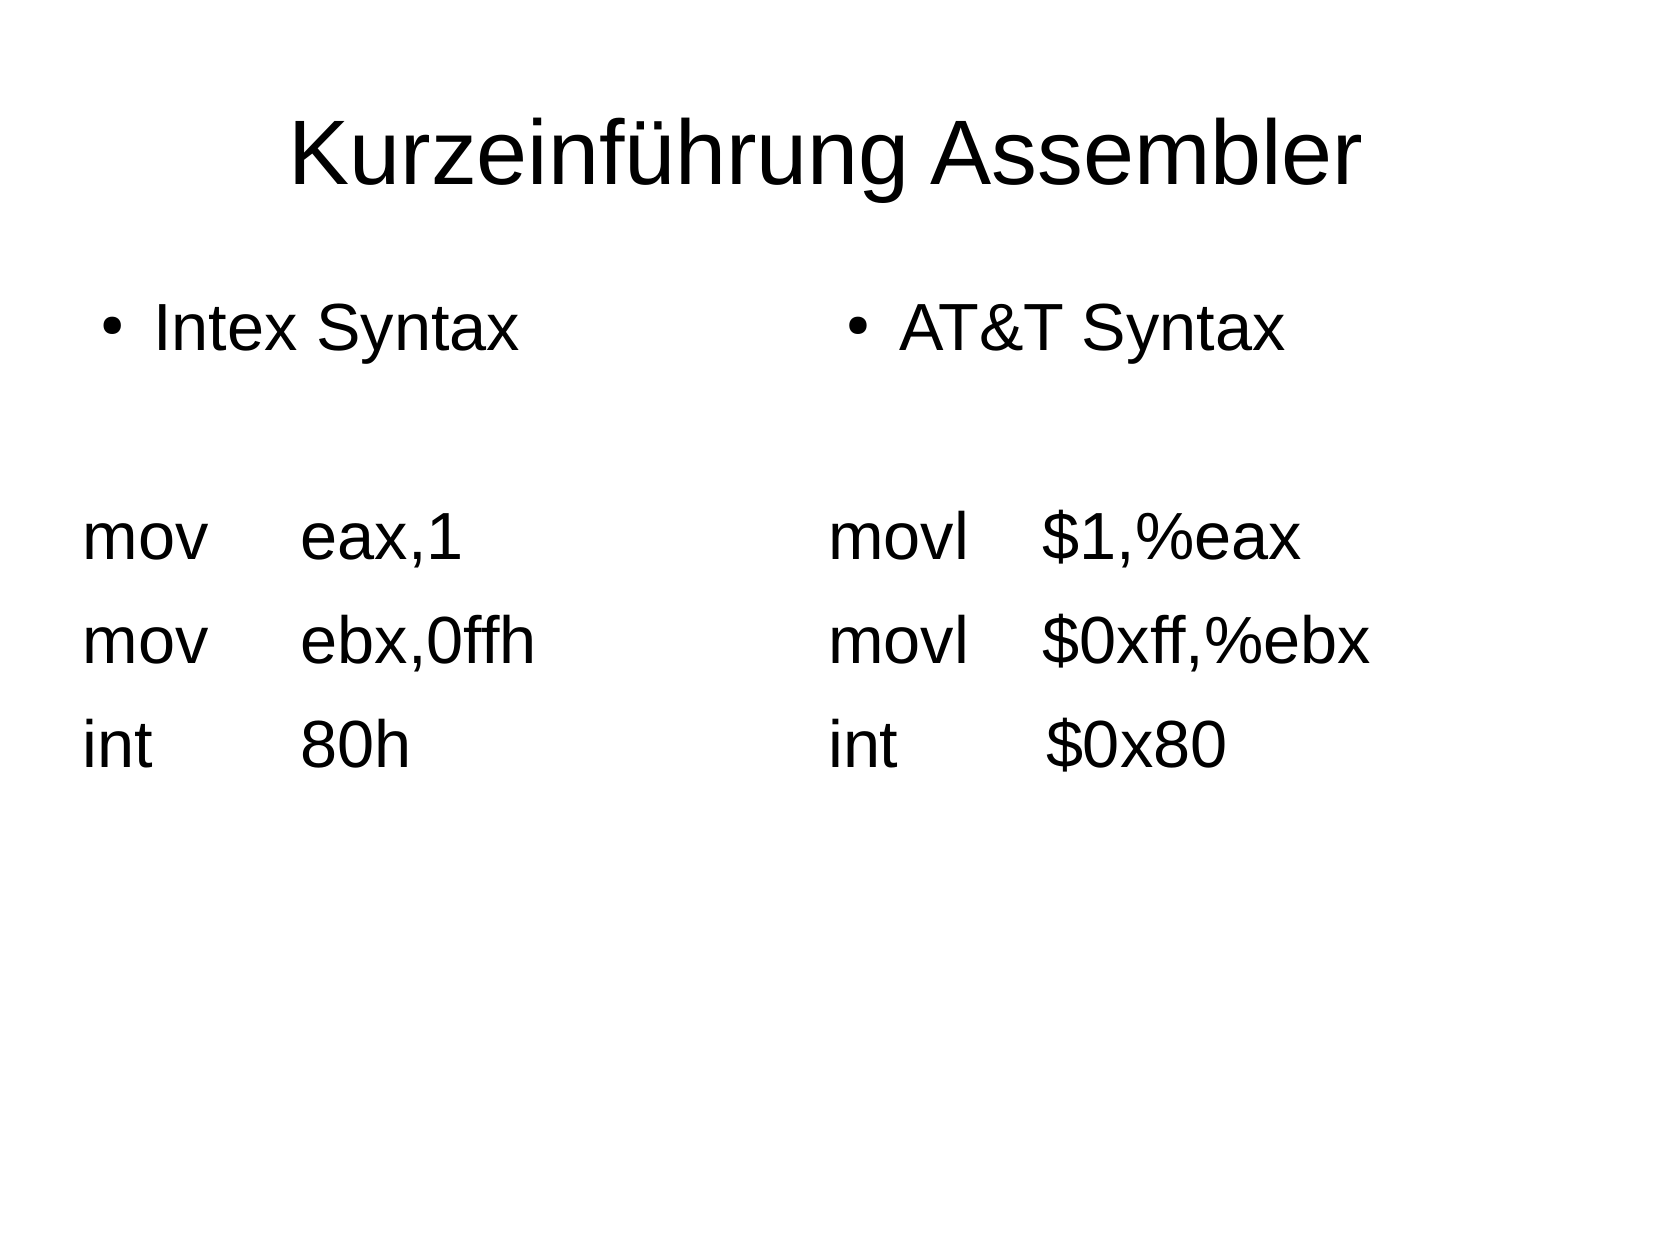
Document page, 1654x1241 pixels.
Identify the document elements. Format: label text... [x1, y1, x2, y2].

title Kurzeinführung Assembler [82, 49, 1571, 257]
list Intex Syntax mov eax,1 mov ebx,0ffh int 80h [82, 290, 793, 1010]
list AT&T Syntax movl $1,%eax movl $0xff,%ebx int $0x80 [828, 290, 1539, 1010]
